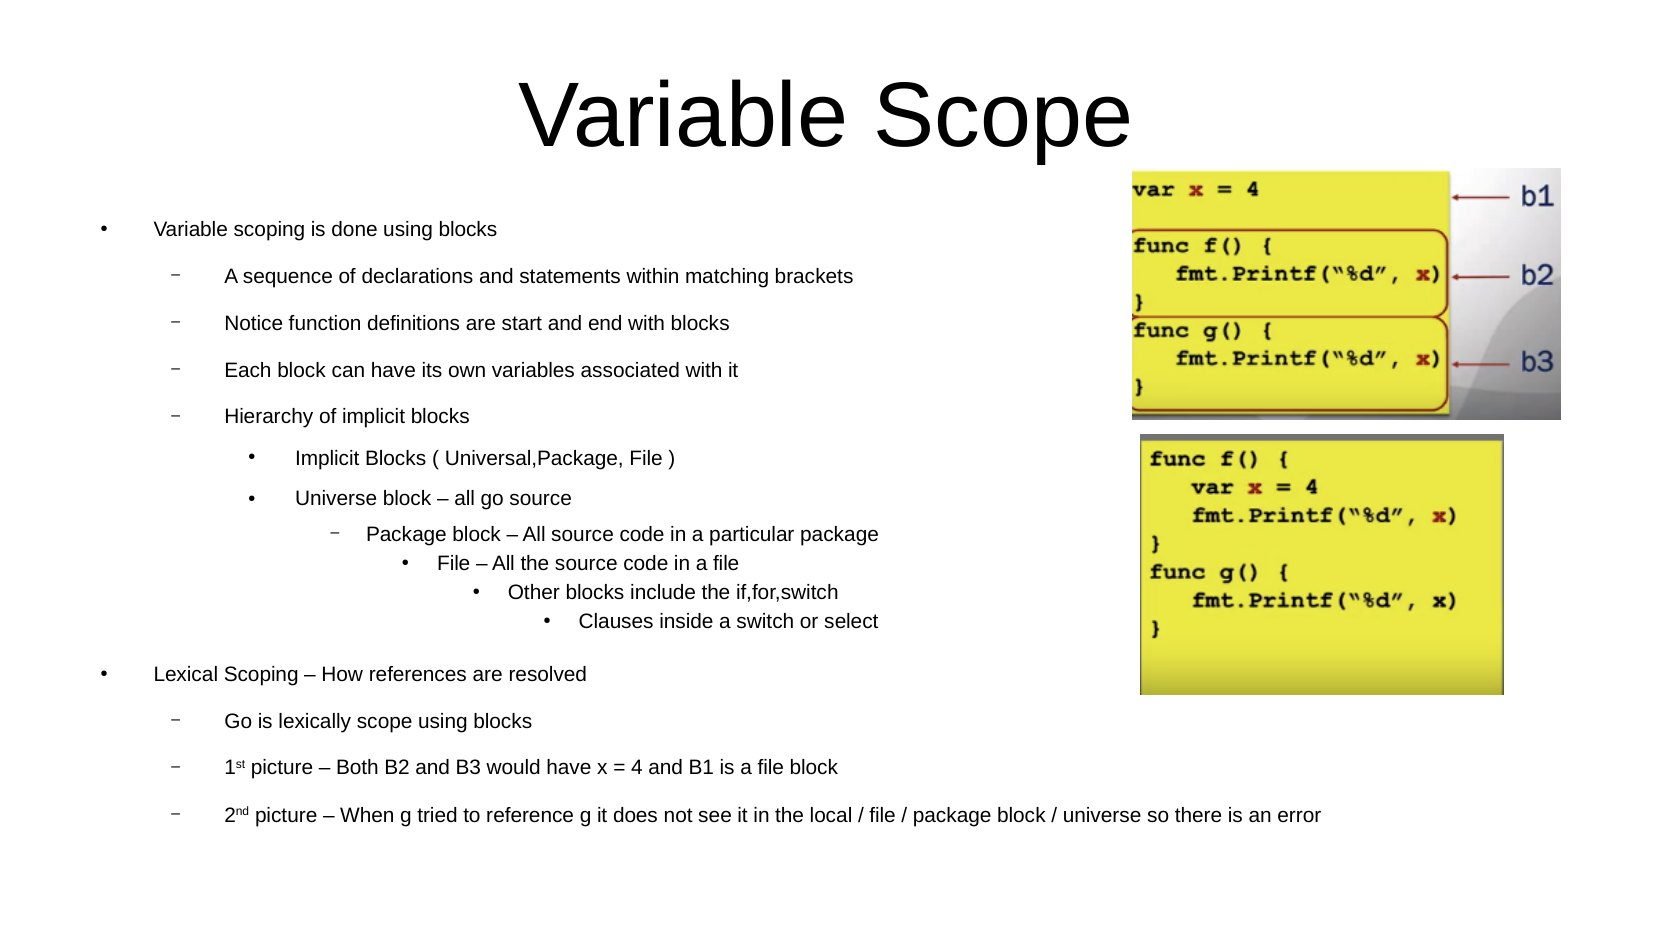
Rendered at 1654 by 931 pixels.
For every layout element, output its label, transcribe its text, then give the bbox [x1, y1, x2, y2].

title Variable Scope [82, 37, 1571, 193]
list Variable scoping is done using blocks A sequence of declarations and statements within matching brackets Notice function definitions are start and end with blocks Each block can have its own variables associated with it Hierarchy of implicit blocks Implicit Blocks ( Universal,Package, File ) Universe block – all go source Package block – All source code in a particular package File – All the source code in a file Other blocks include the if,for,switch Clauses inside a switch or select Lexical Scoping – How references are resolved Go is lexically scope using blocks 1st picture – Both B2 and B3 would have x = 4 and B1 is a file block 2nd picture – When g tried to reference g it does not see it in the local / file / package block / universe so there is an error [82, 217, 1571, 901]
picture [1132, 168, 1561, 421]
picture [1140, 434, 1504, 696]
